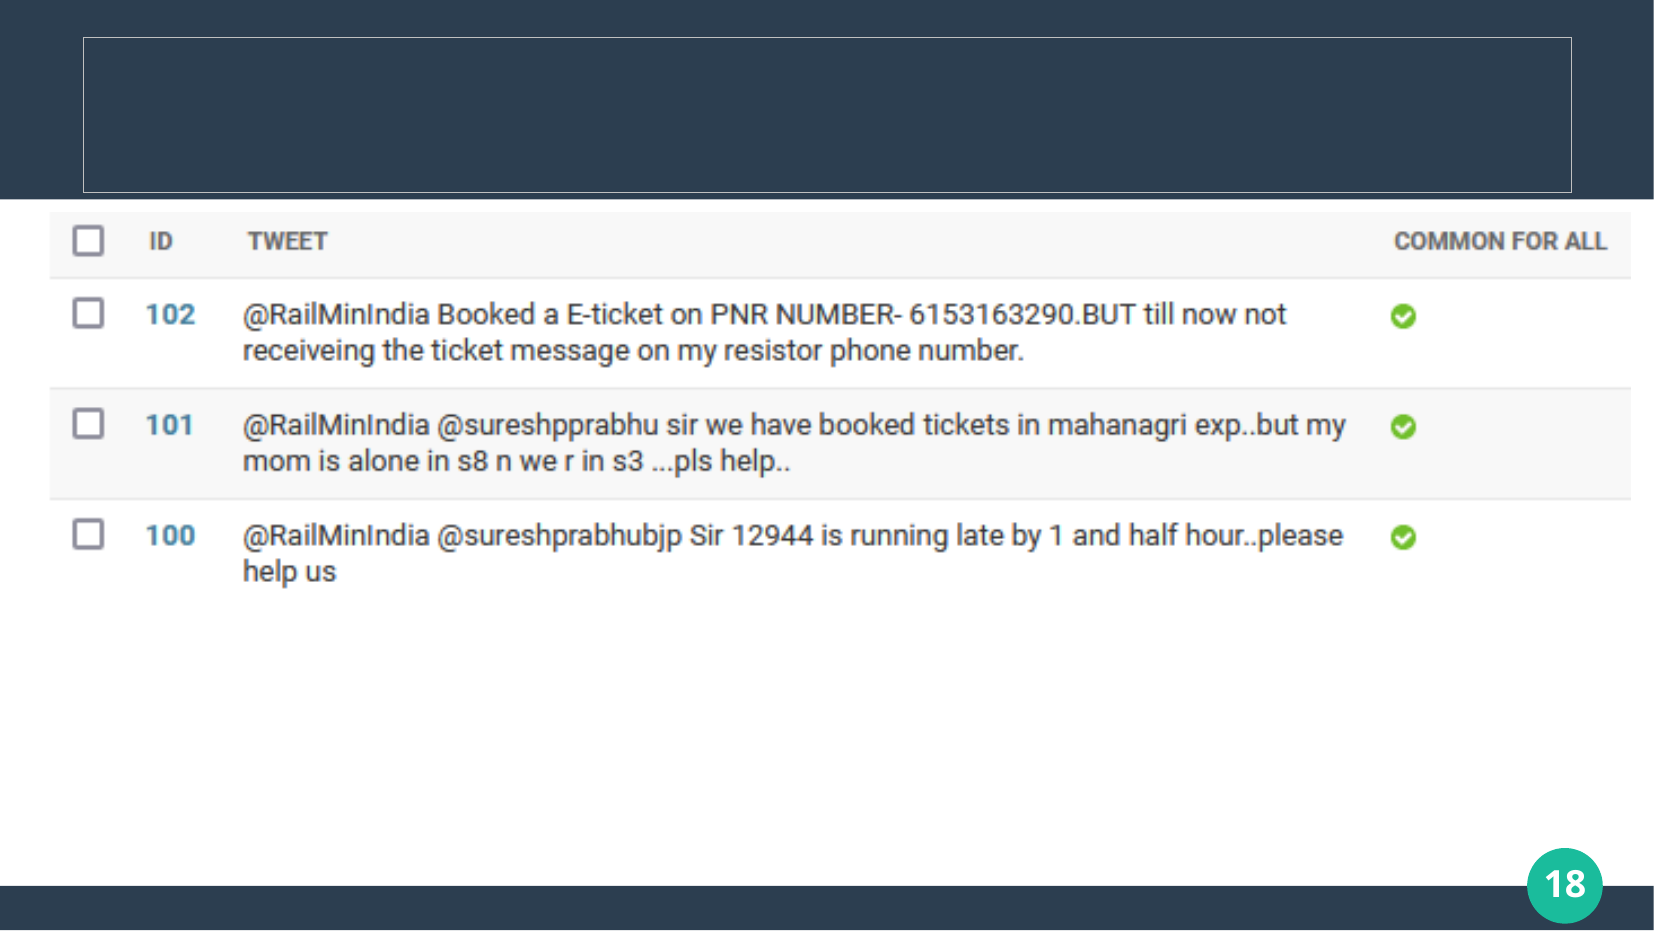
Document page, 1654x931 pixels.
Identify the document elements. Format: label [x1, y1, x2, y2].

picture [37, 212, 1631, 601]
